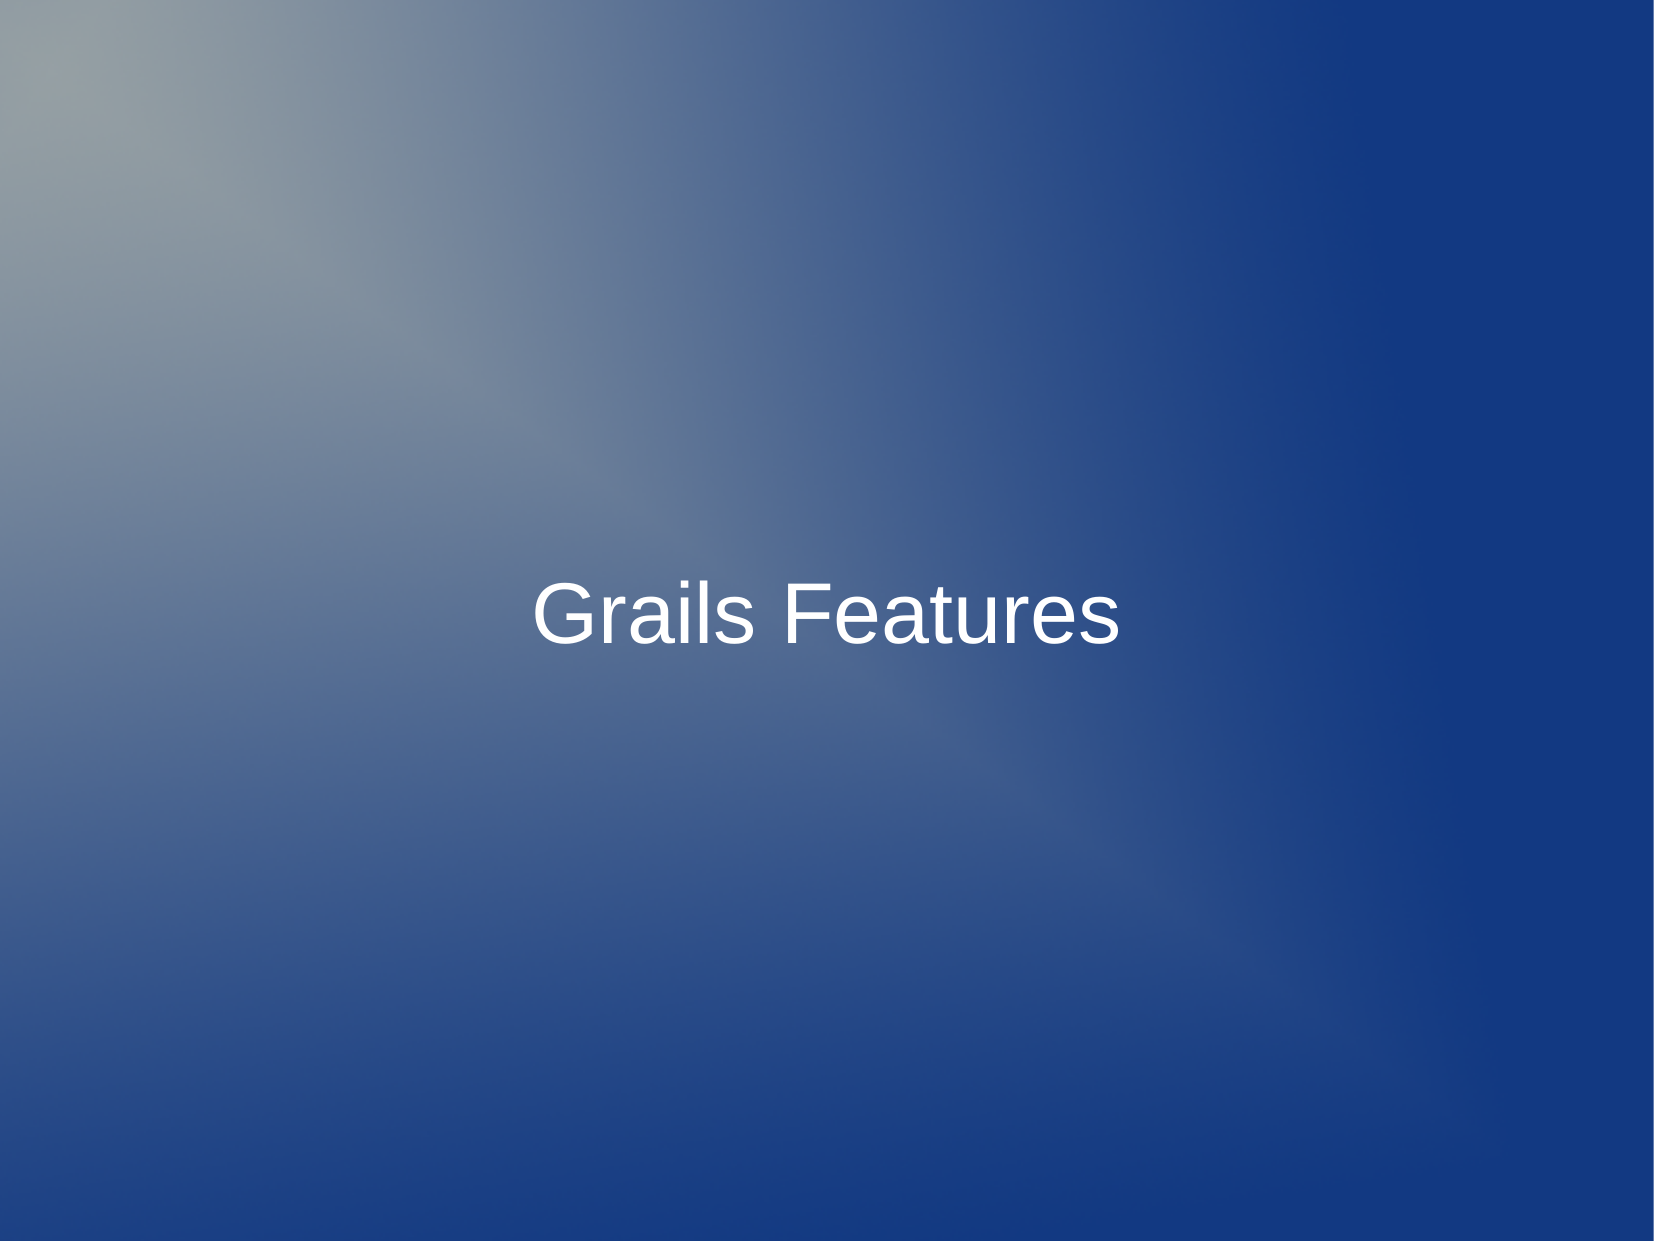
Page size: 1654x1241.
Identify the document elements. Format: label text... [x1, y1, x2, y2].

picture [0, 0, 1654, 1241]
title Grails Features [82, 510, 1571, 718]
